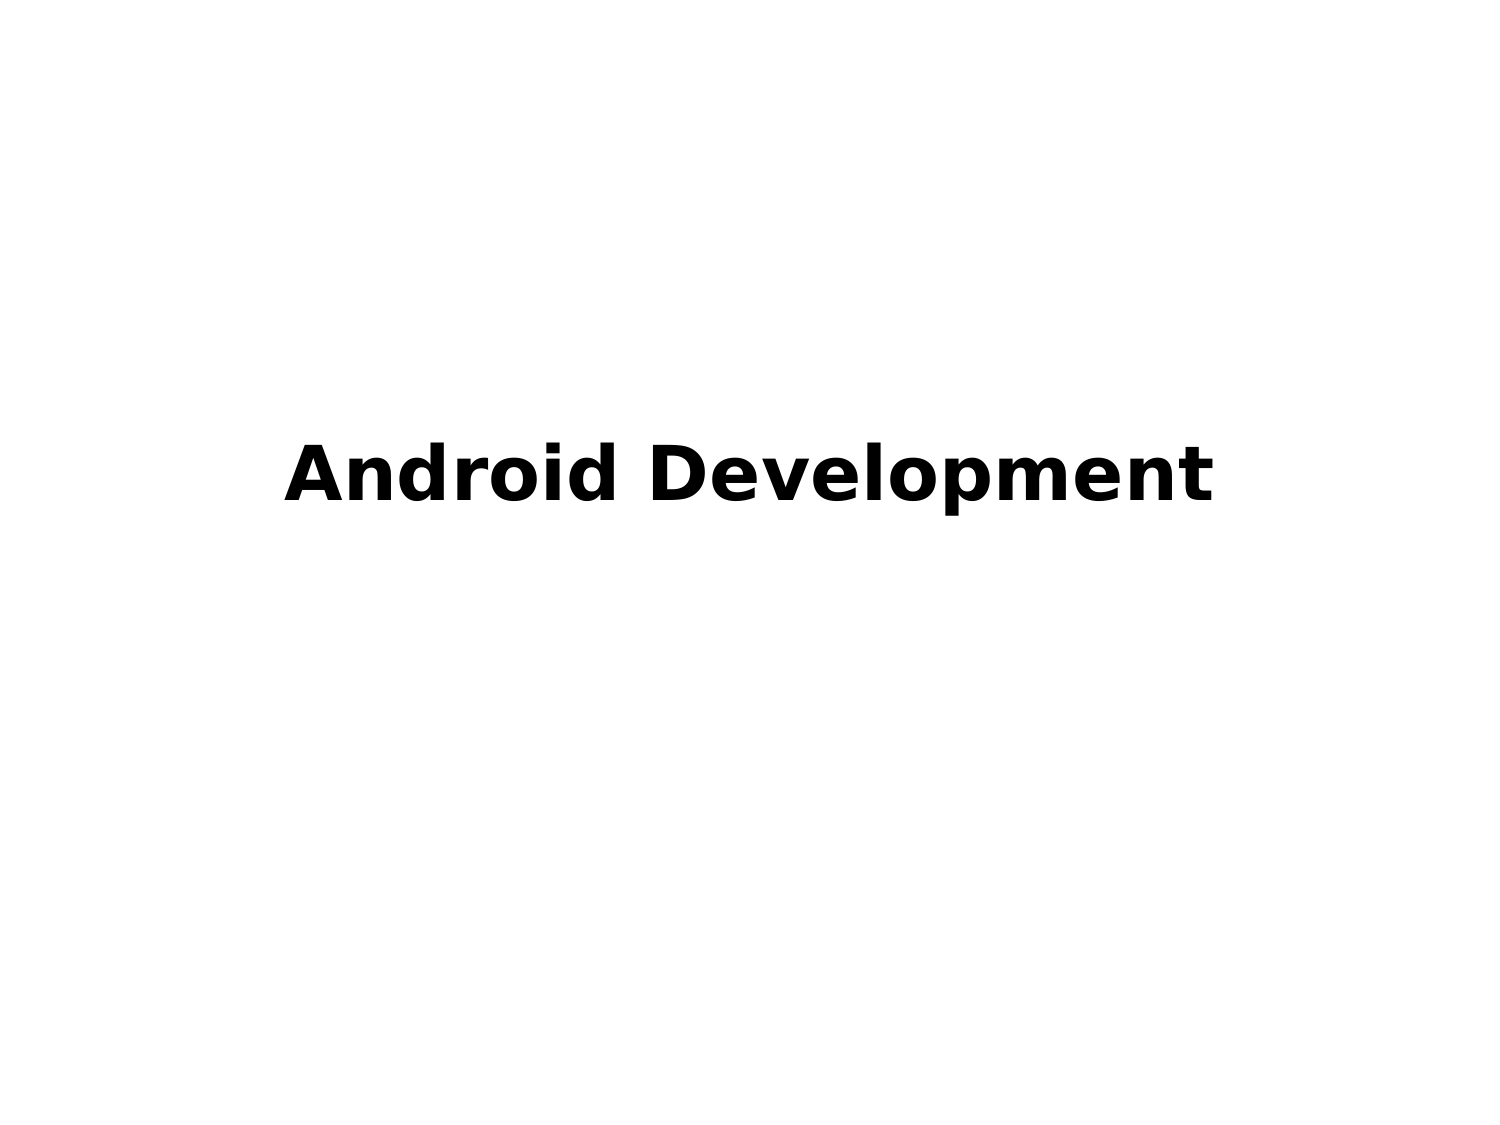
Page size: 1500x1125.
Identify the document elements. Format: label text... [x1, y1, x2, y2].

title Android Development [112, 349, 1388, 591]
